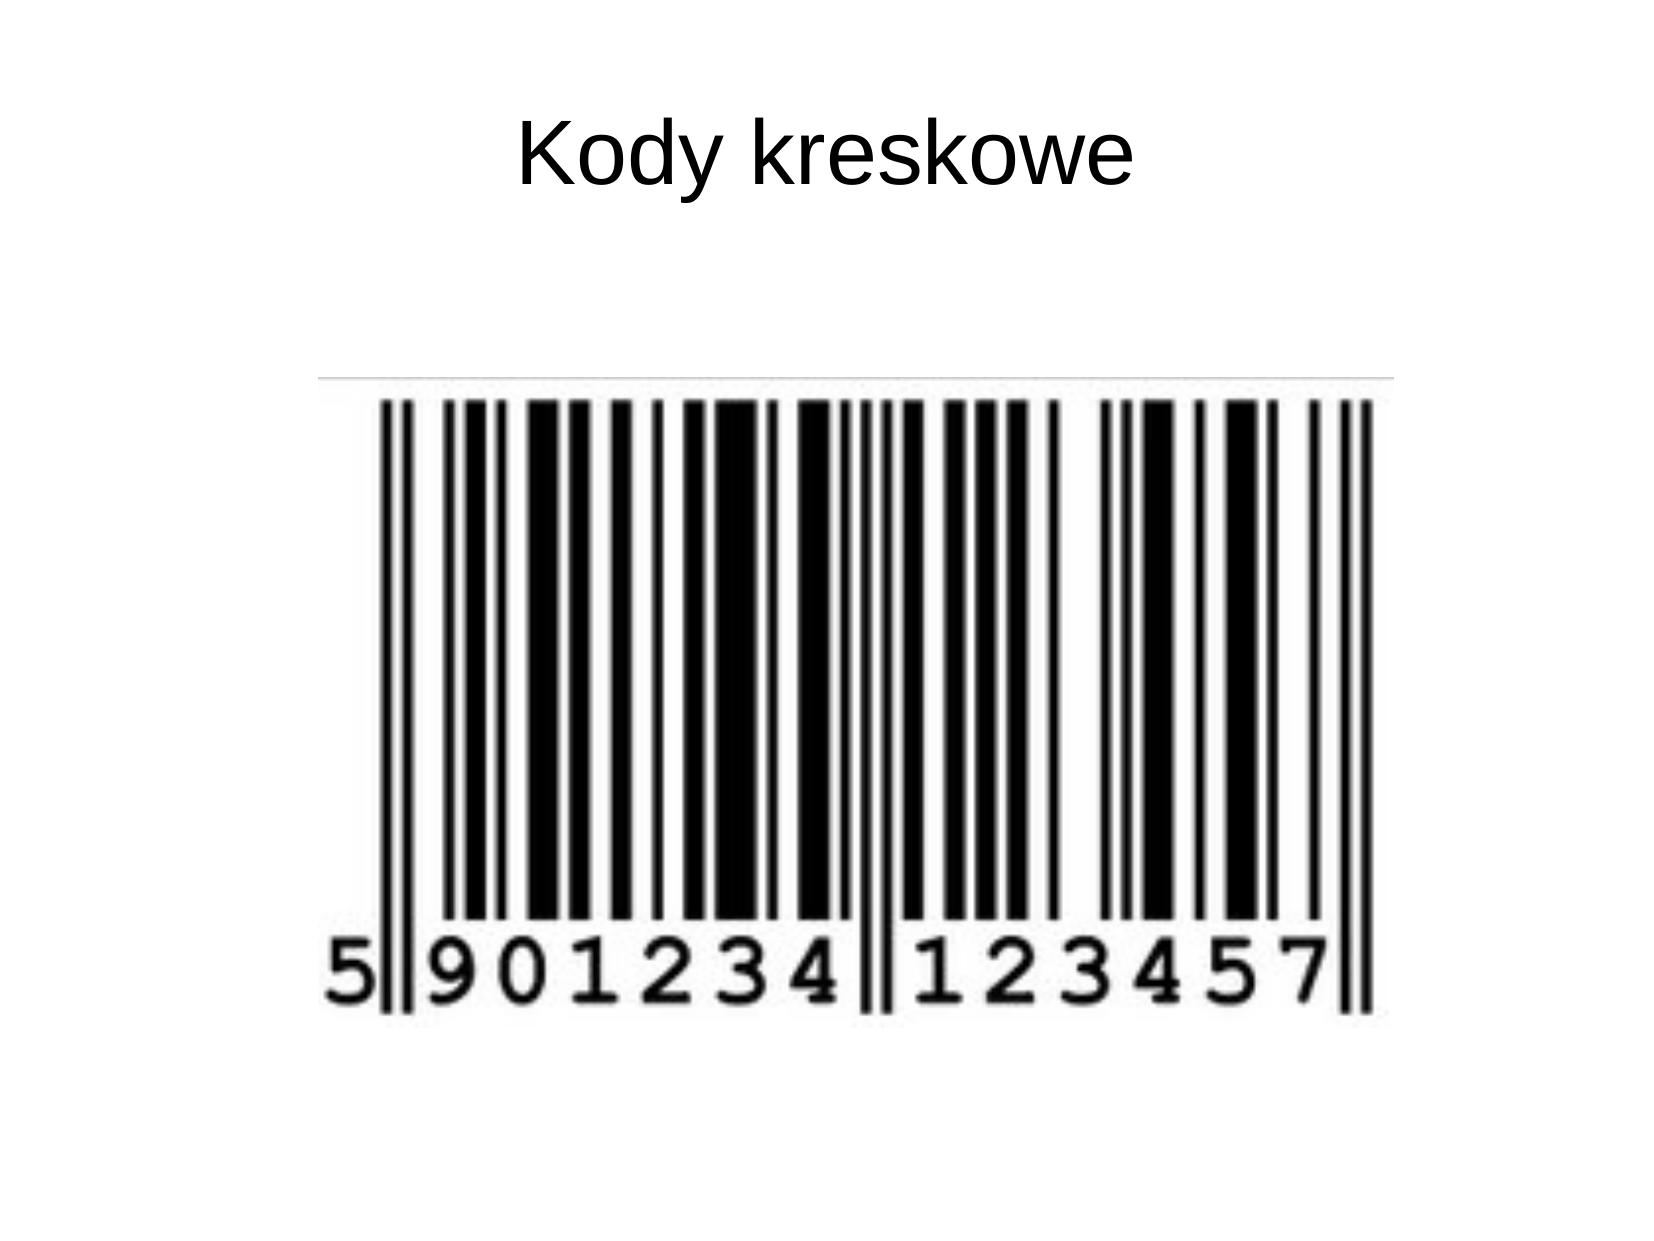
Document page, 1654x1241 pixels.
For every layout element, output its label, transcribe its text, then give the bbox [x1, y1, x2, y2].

title Kody kreskowe [82, 49, 1571, 257]
picture [318, 377, 1394, 1028]
